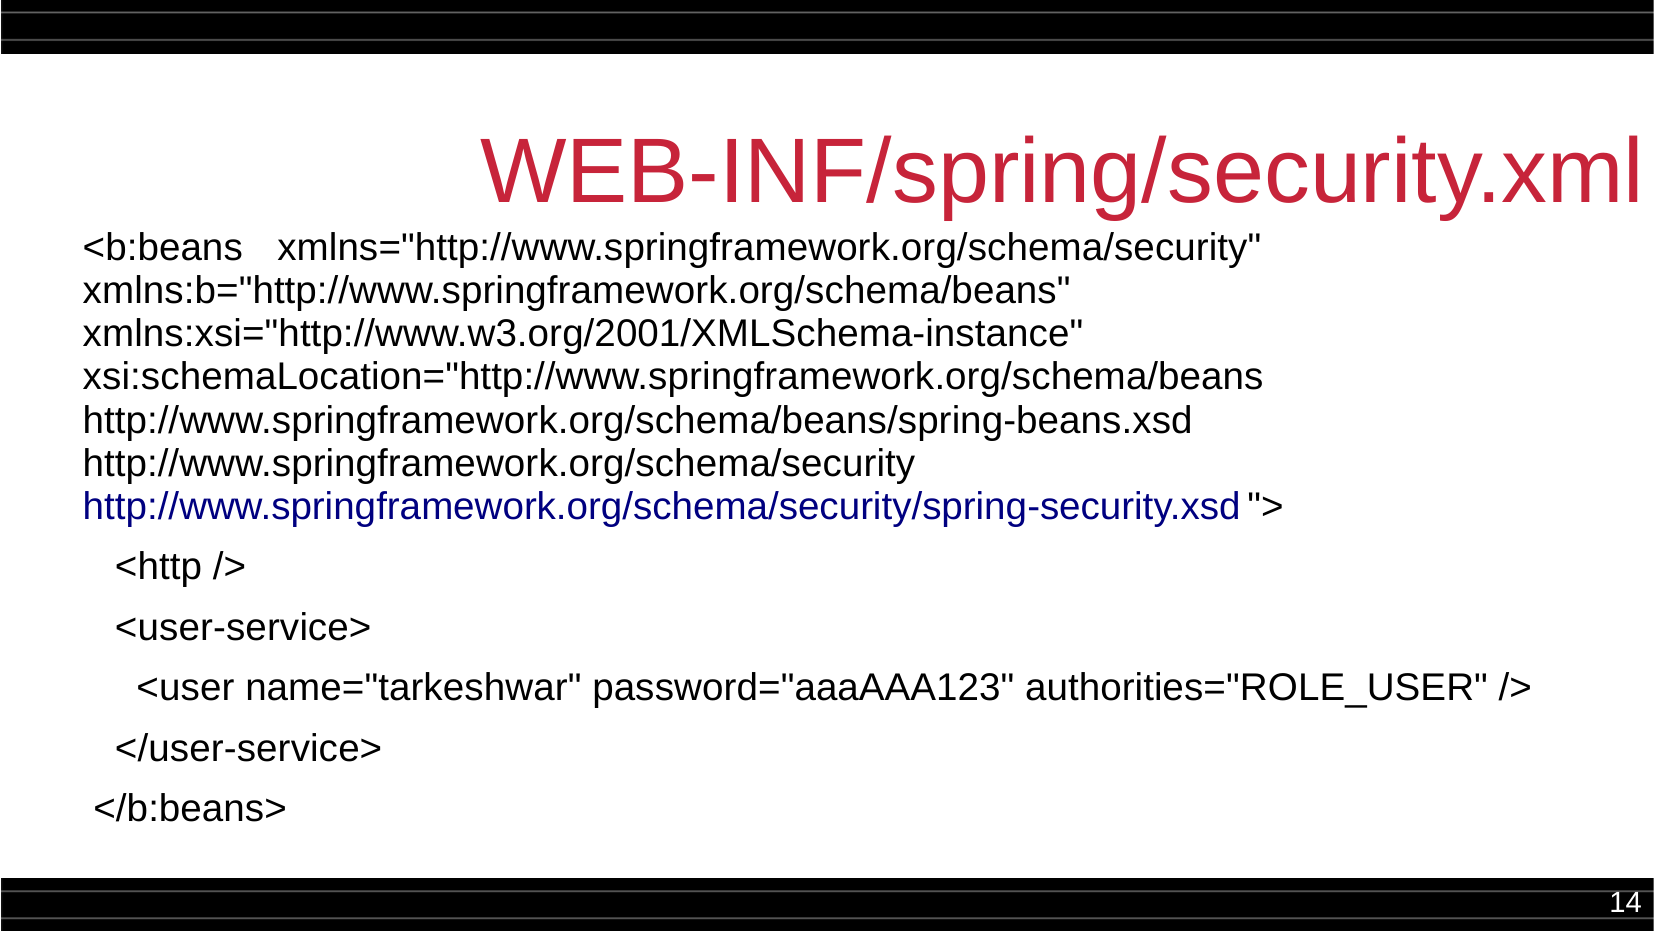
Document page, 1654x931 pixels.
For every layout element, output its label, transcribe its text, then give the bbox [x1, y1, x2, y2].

list <b:beans xmlns="http://www.springframework.org/schema/security" xmlns:b="http://www.springframework.org/schema/beans" xmlns:xsi="http://www.w3.org/2001/XMLSchema-instance" xsi:schemaLocation="http://www.springframework.org/schema/beans http://www.springframework.org/schema/beans/spring-beans.xsd http://www.springframework.org/schema/security http://www.springframework.org/schema/security/spring-security.xsd"> <http /> <user-service> <user name="tarkeshwar" password="aaaAAA123" authorities="ROLE_USER" /> </user-service> </b:beans> [82, 225, 1571, 851]
picture [1, 0, 1654, 54]
title WEB-INF/spring/security.xml [480, 92, 1648, 249]
picture [1, 878, 1654, 931]
